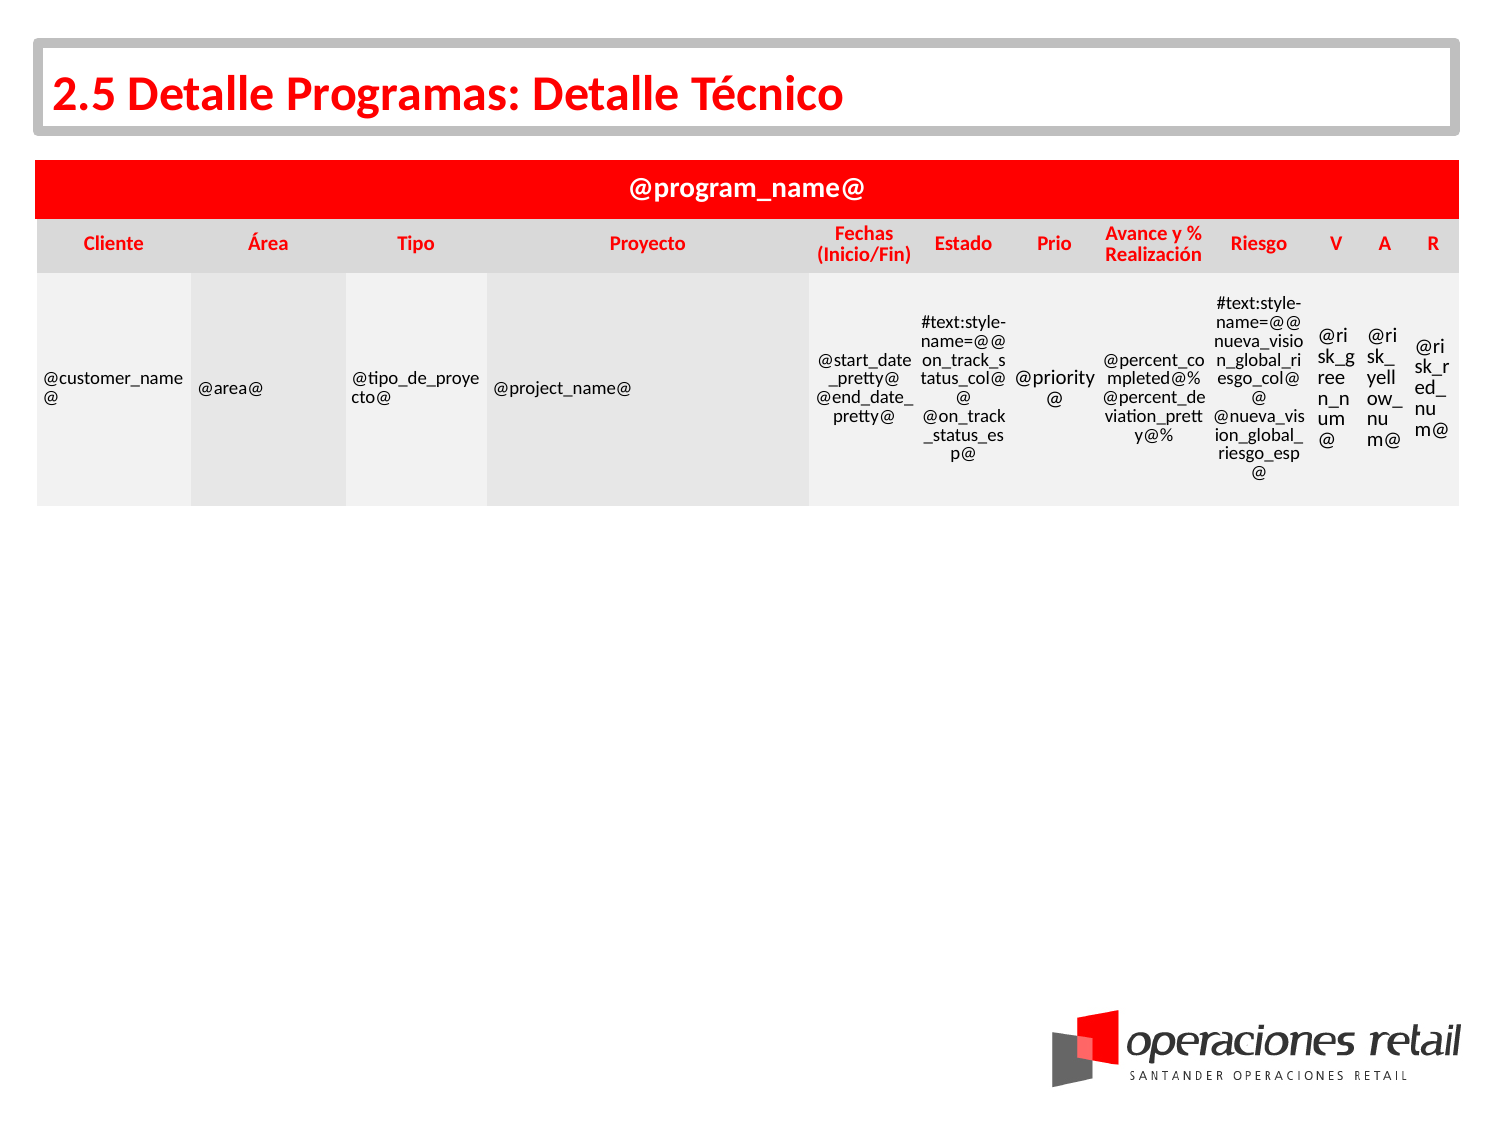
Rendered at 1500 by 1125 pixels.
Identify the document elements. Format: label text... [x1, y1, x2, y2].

table_header Proyecto [487, 219, 809, 273]
table_header V [1312, 219, 1361, 273]
table_header Estado [920, 219, 1008, 273]
table_header Área [191, 219, 346, 273]
table_cell @risk_green_num@ [1312, 273, 1361, 506]
table_cell @start_date_pretty@ @end_date_pretty@ [809, 273, 920, 506]
table_header Riesgo [1206, 219, 1312, 273]
table_header @program_name@ [35, 160, 1459, 219]
table_header Cliente [37, 219, 191, 273]
table_header R [1409, 219, 1459, 273]
table_cell #text:style-name=@@on_track_status_col@@ @on_track_status_esp@ [920, 273, 1008, 506]
table_cell @priority@ [1008, 273, 1101, 506]
table_cell @tipo_de_proyecto@ [346, 273, 487, 506]
table_cell @area@ [191, 273, 346, 506]
table_cell #text:style-name=@@nueva_vision_global_riesgo_col@@ @nueva_vision_global_riesgo_esp@ [1206, 273, 1312, 506]
table_cell @project_name@ [487, 273, 809, 506]
table_header Prio [1008, 219, 1101, 273]
table_header Tipo [346, 219, 487, 273]
table_cell @customer_name@ [37, 273, 191, 506]
table_cell @risk_yellow_num@ [1361, 273, 1409, 506]
table_header A [1361, 219, 1409, 273]
text_box 2.5 Detalle Programas: Detalle Técnico [37, 42, 1455, 132]
table_header Fechas (Inicio/Fin) [809, 219, 920, 273]
table_cell @risk_red_num@ [1409, 273, 1459, 506]
table_cell @percent_completed@% @percent_deviation_pretty@% [1101, 273, 1206, 506]
table_header Avance y % Realización [1101, 219, 1206, 273]
picture [1041, 999, 1472, 1098]
